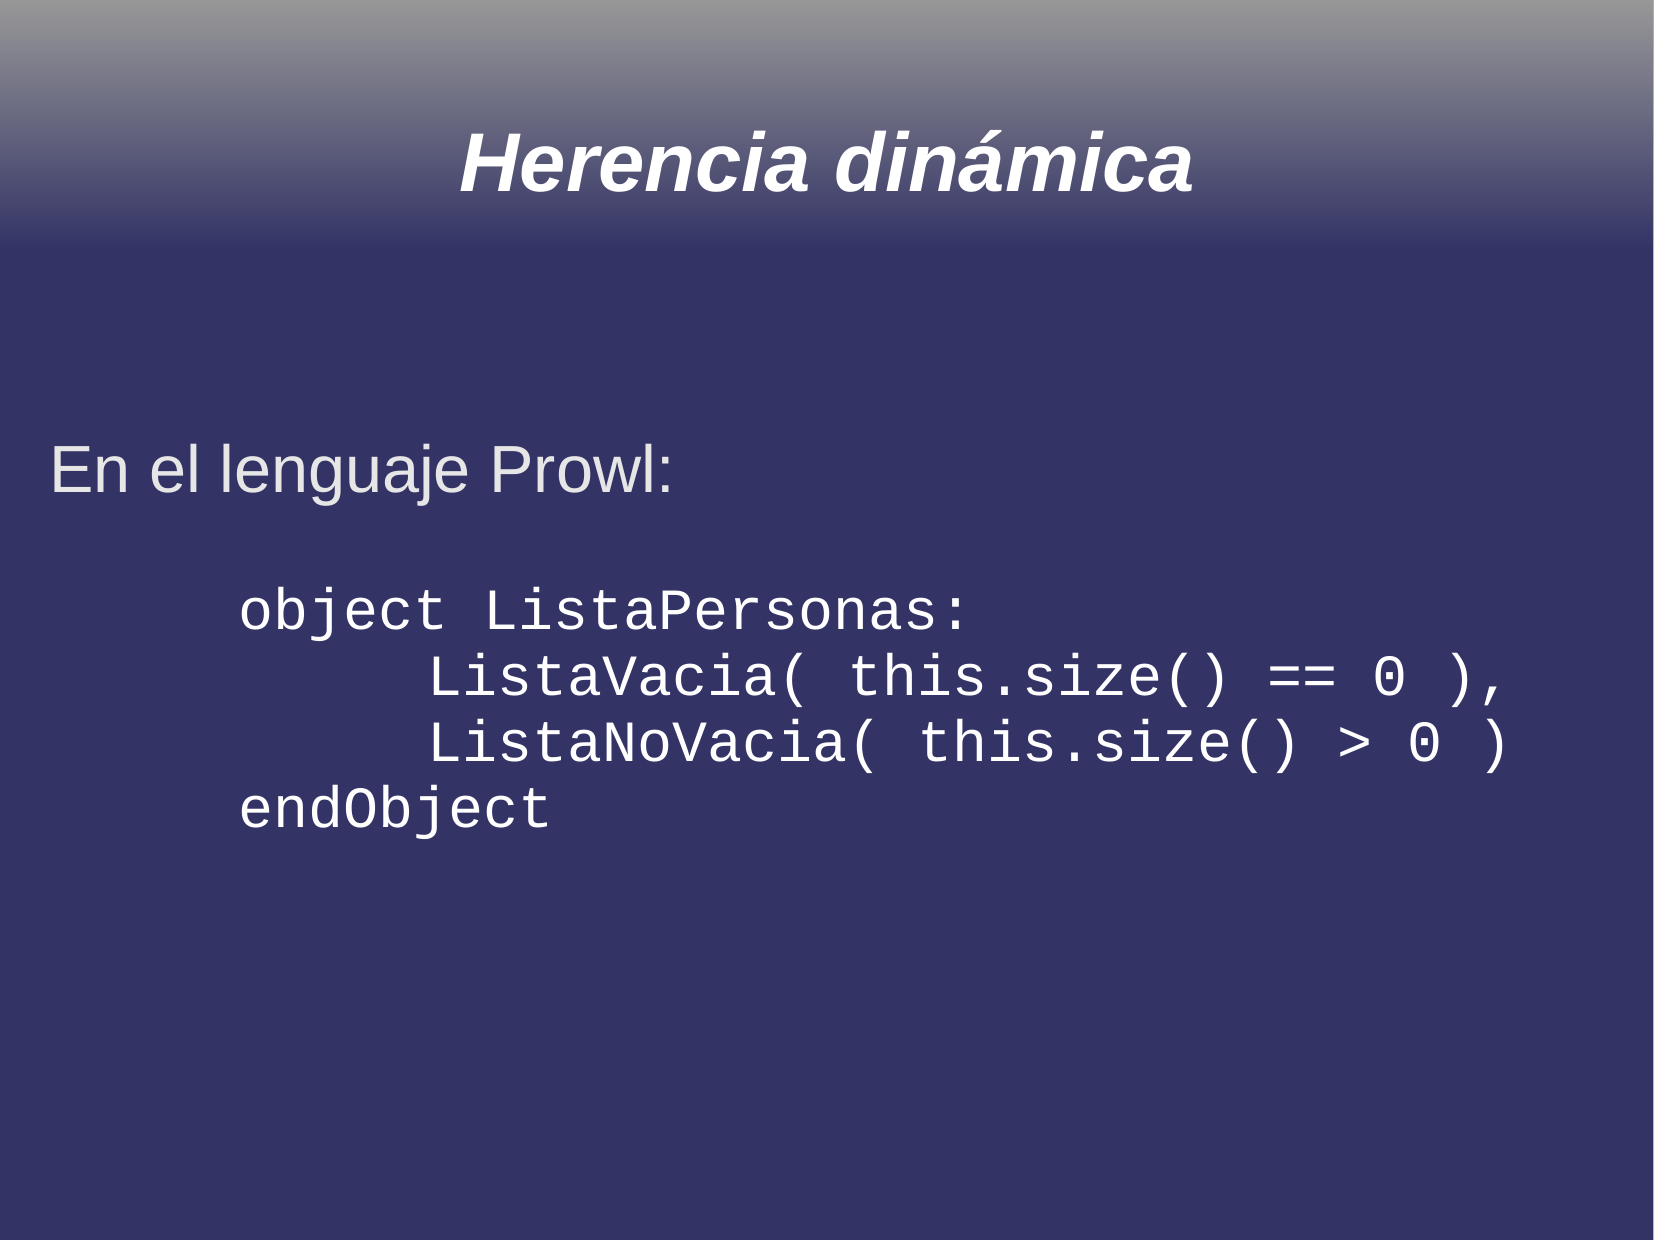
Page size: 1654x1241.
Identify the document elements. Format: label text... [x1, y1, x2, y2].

title Herencia dinámica [121, 59, 1534, 267]
list En el lenguaje Prowl: object ListaPersonas: ListaVacia( this.size() == 0 ), ListaNoVacia( this.size() > 0 ) endObject [37, 431, 1627, 896]
